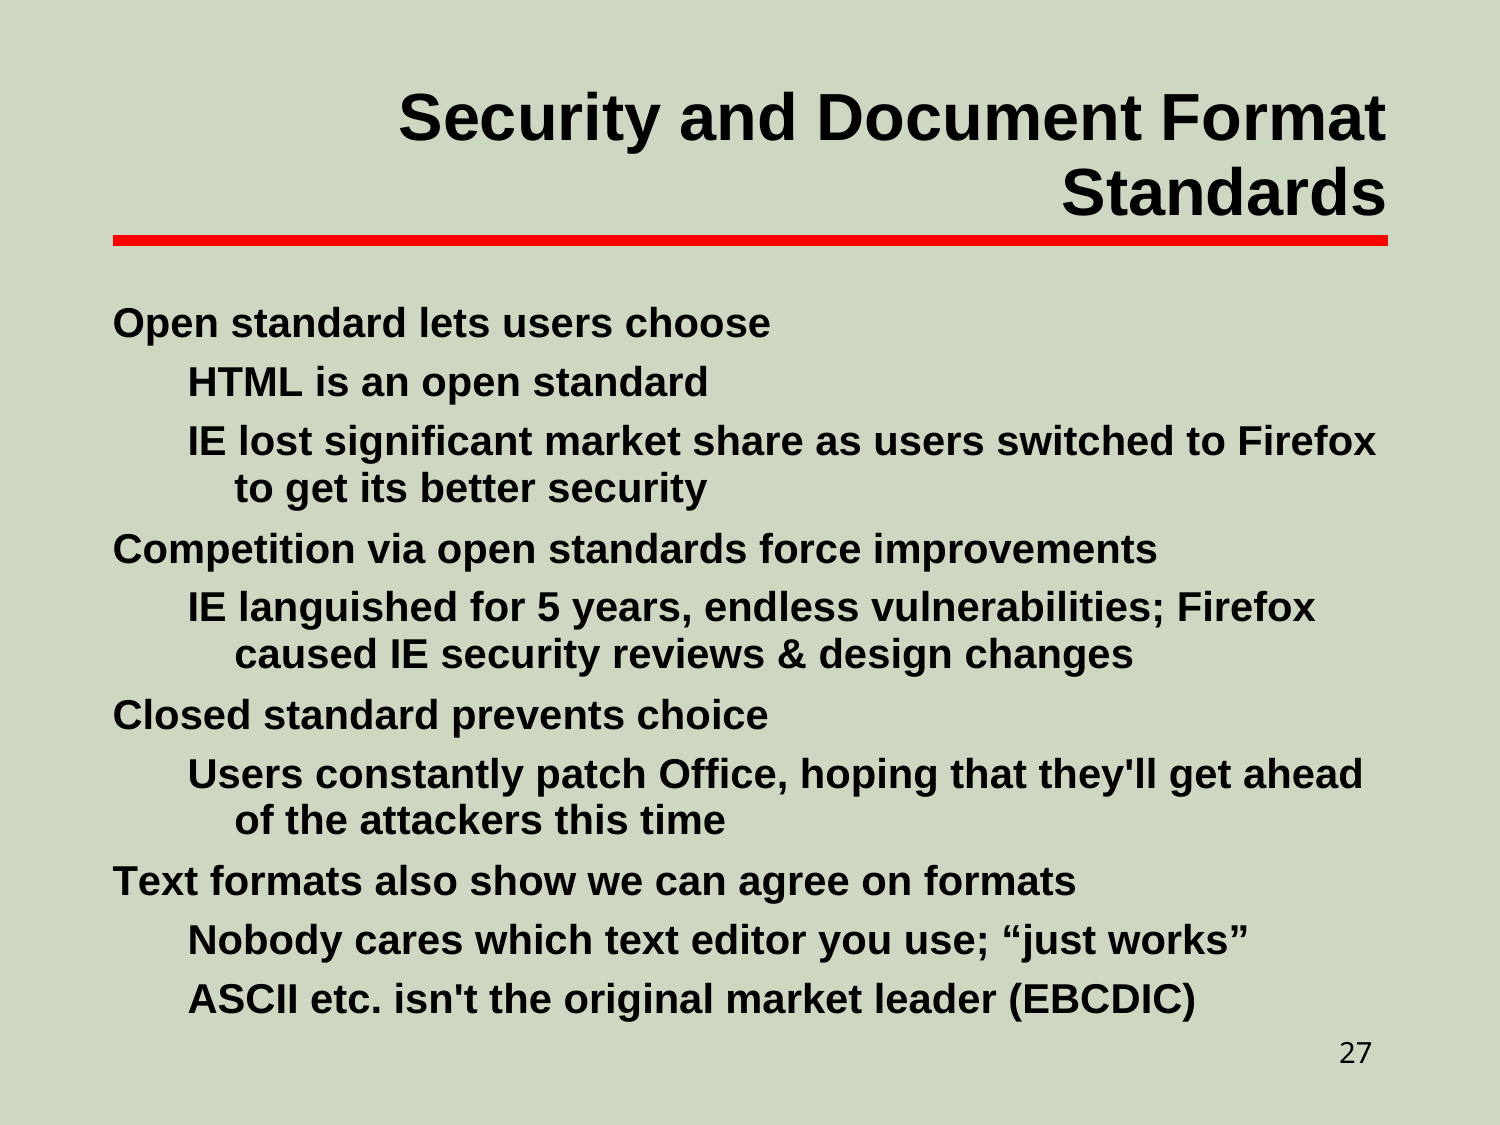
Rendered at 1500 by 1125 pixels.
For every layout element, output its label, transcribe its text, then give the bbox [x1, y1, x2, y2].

list Open standard lets users choose HTML is an open standard IE lost significant market share as users switched to Firefox to get its better security Competition via open standards force improvements IE languished for 5 years, endless vulnerabilities; Firefox caused IE security reviews & design changes Closed standard prevents choice Users constantly patch Office, hoping that they'll get ahead of the attackers this time Text formats also show we can agree on formats Nobody cares which text editor you use; “just works” ASCII etc. isn't the original market leader (EBCDIC) [112, 299, 1388, 1111]
title Security and Document Format Standards [337, 79, 1388, 230]
